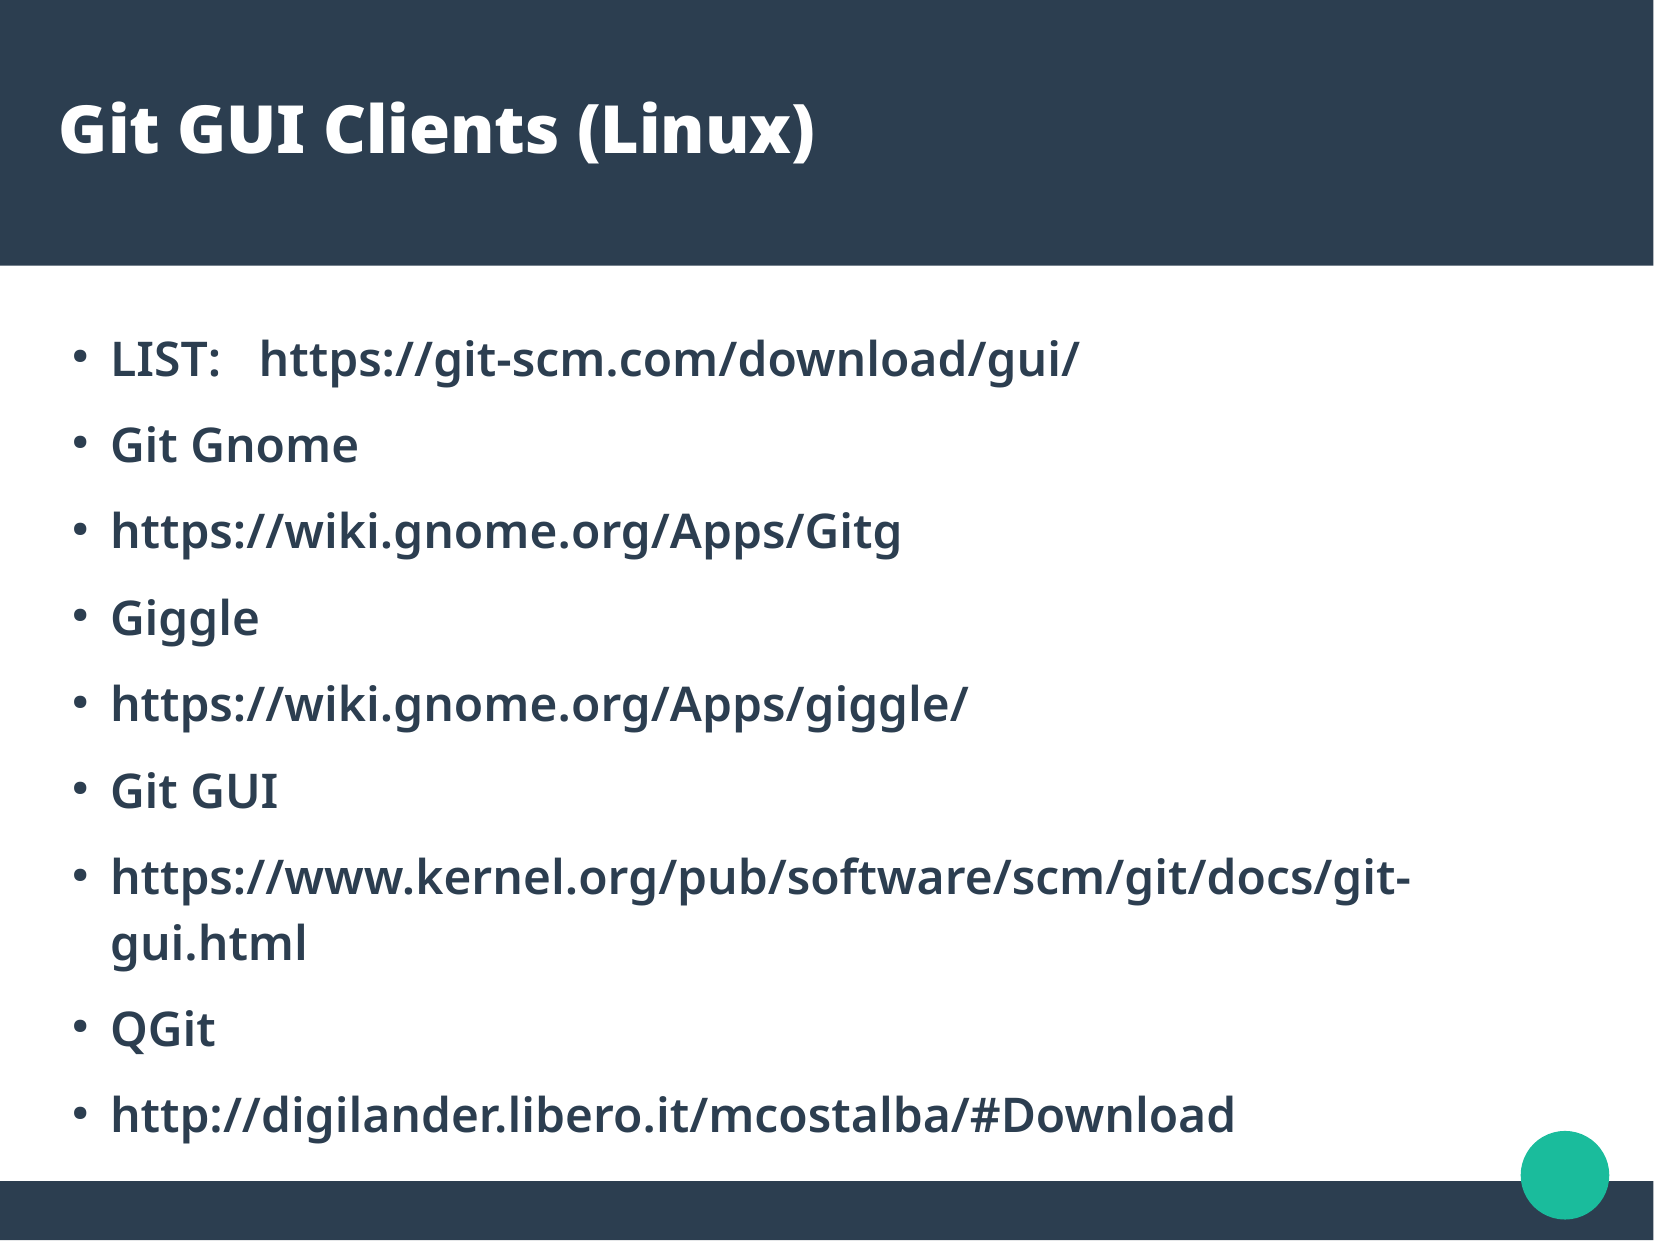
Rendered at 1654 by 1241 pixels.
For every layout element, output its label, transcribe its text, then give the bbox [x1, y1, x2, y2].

title Git GUI Clients (Linux) [59, 49, 1595, 207]
list LIST: https://git-scm.com/download/gui/ Git Gnome https://wiki.gnome.org/Apps/Gitg Giggle https://wiki.gnome.org/Apps/giggle/ Git GUI https://www.kernel.org/pub/software/scm/git/docs/git-gui.html QGit http://digilander.libero.it/mcostalba/#Download [59, 324, 1595, 1152]
